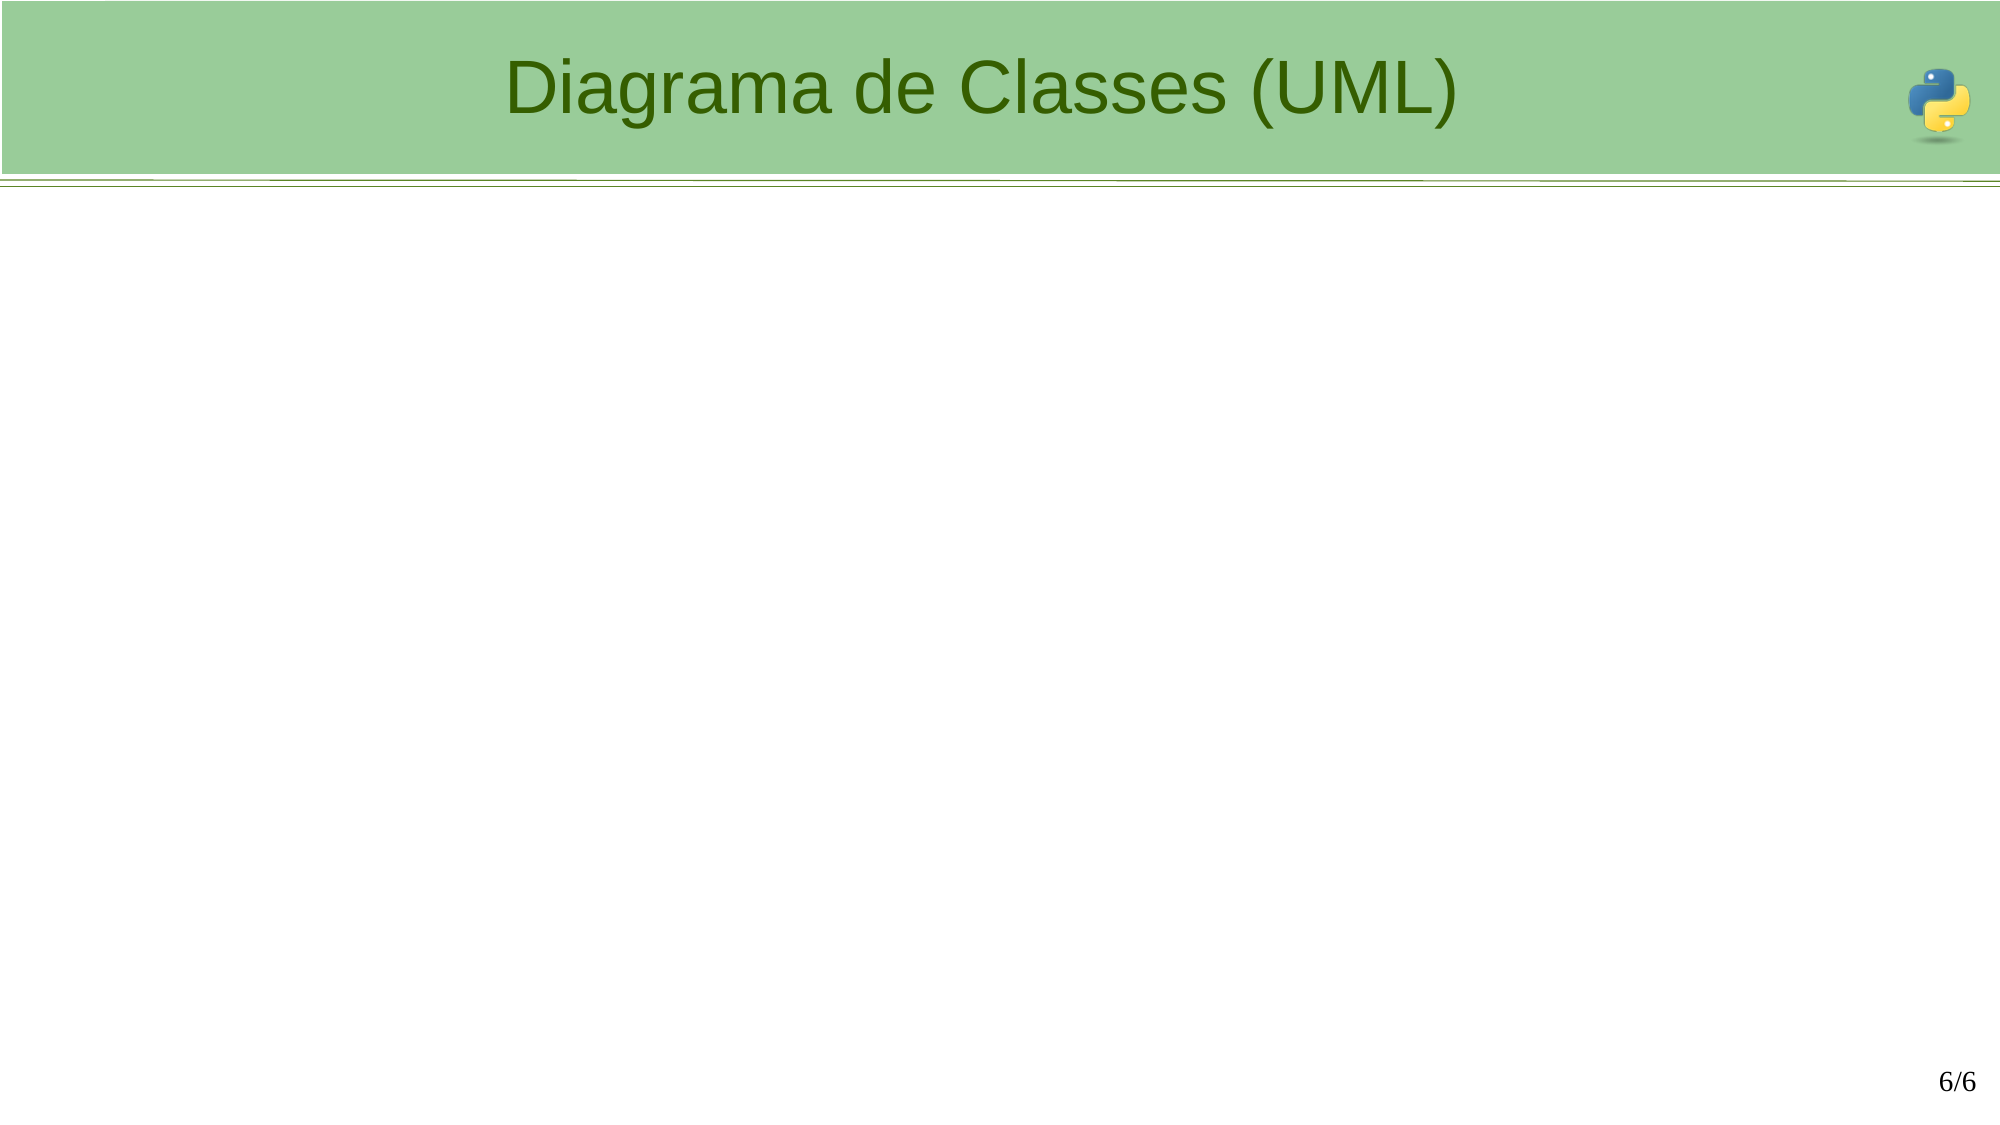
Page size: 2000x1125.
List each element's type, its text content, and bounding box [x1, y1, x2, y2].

picture [1901, 59, 1979, 148]
title Diagrama de Classes (UML) [105, 0, 1861, 174]
